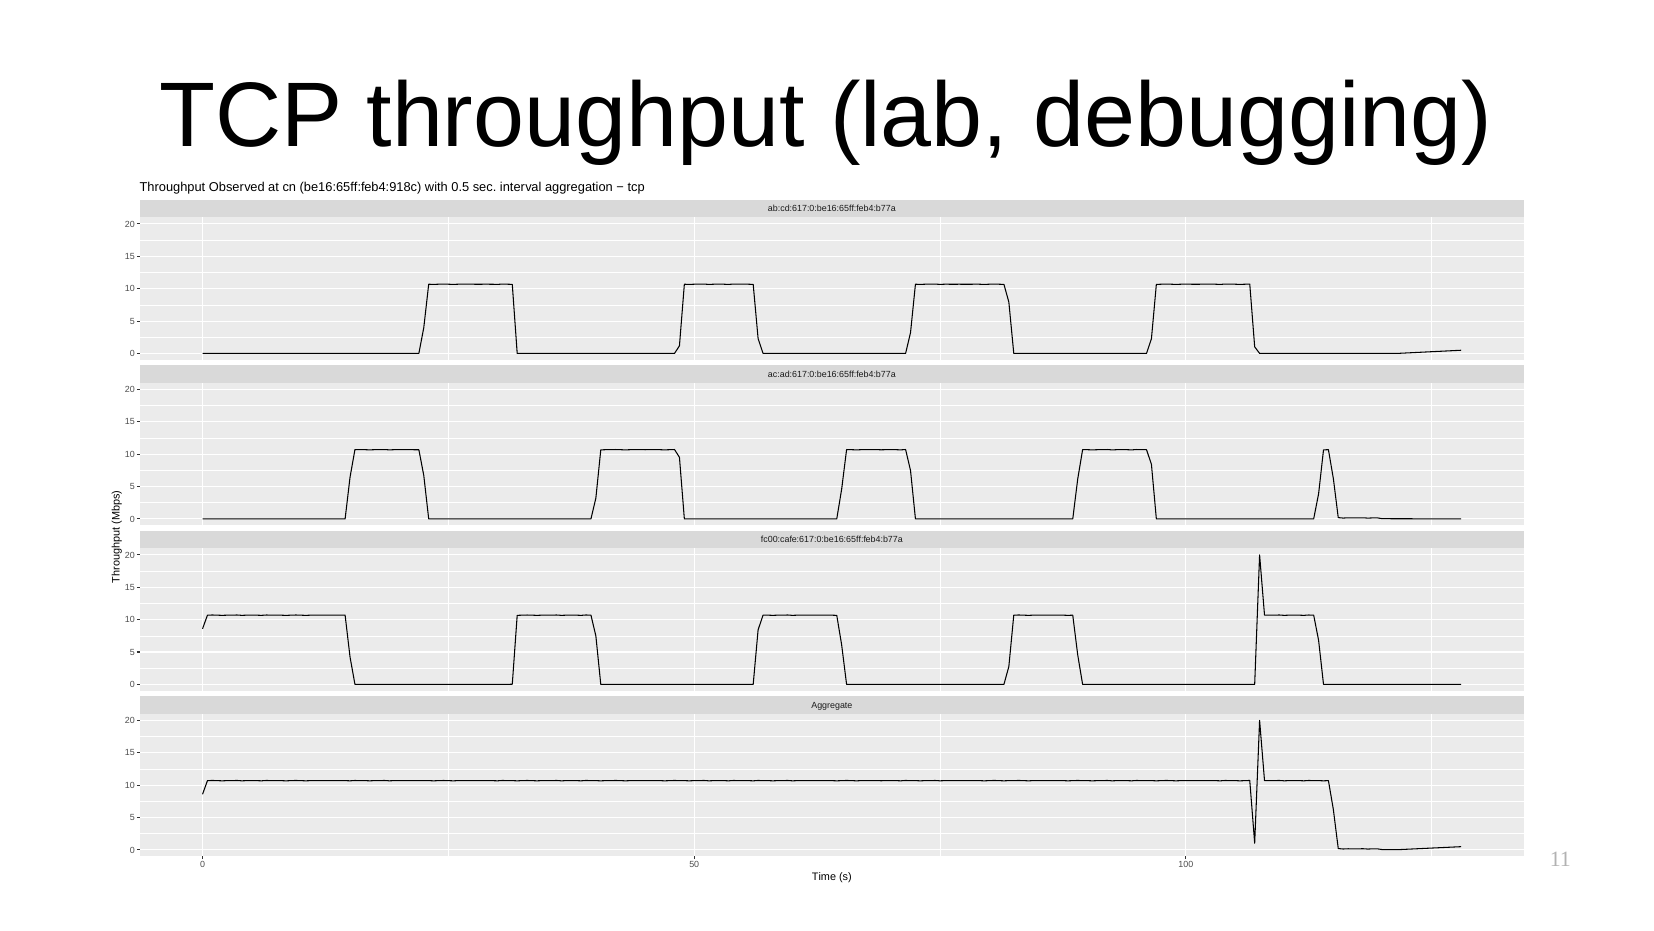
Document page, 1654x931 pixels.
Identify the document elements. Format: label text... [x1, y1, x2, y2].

title TCP throughput (lab, debugging) [82, 37, 1571, 193]
picture [106, 177, 1530, 889]
